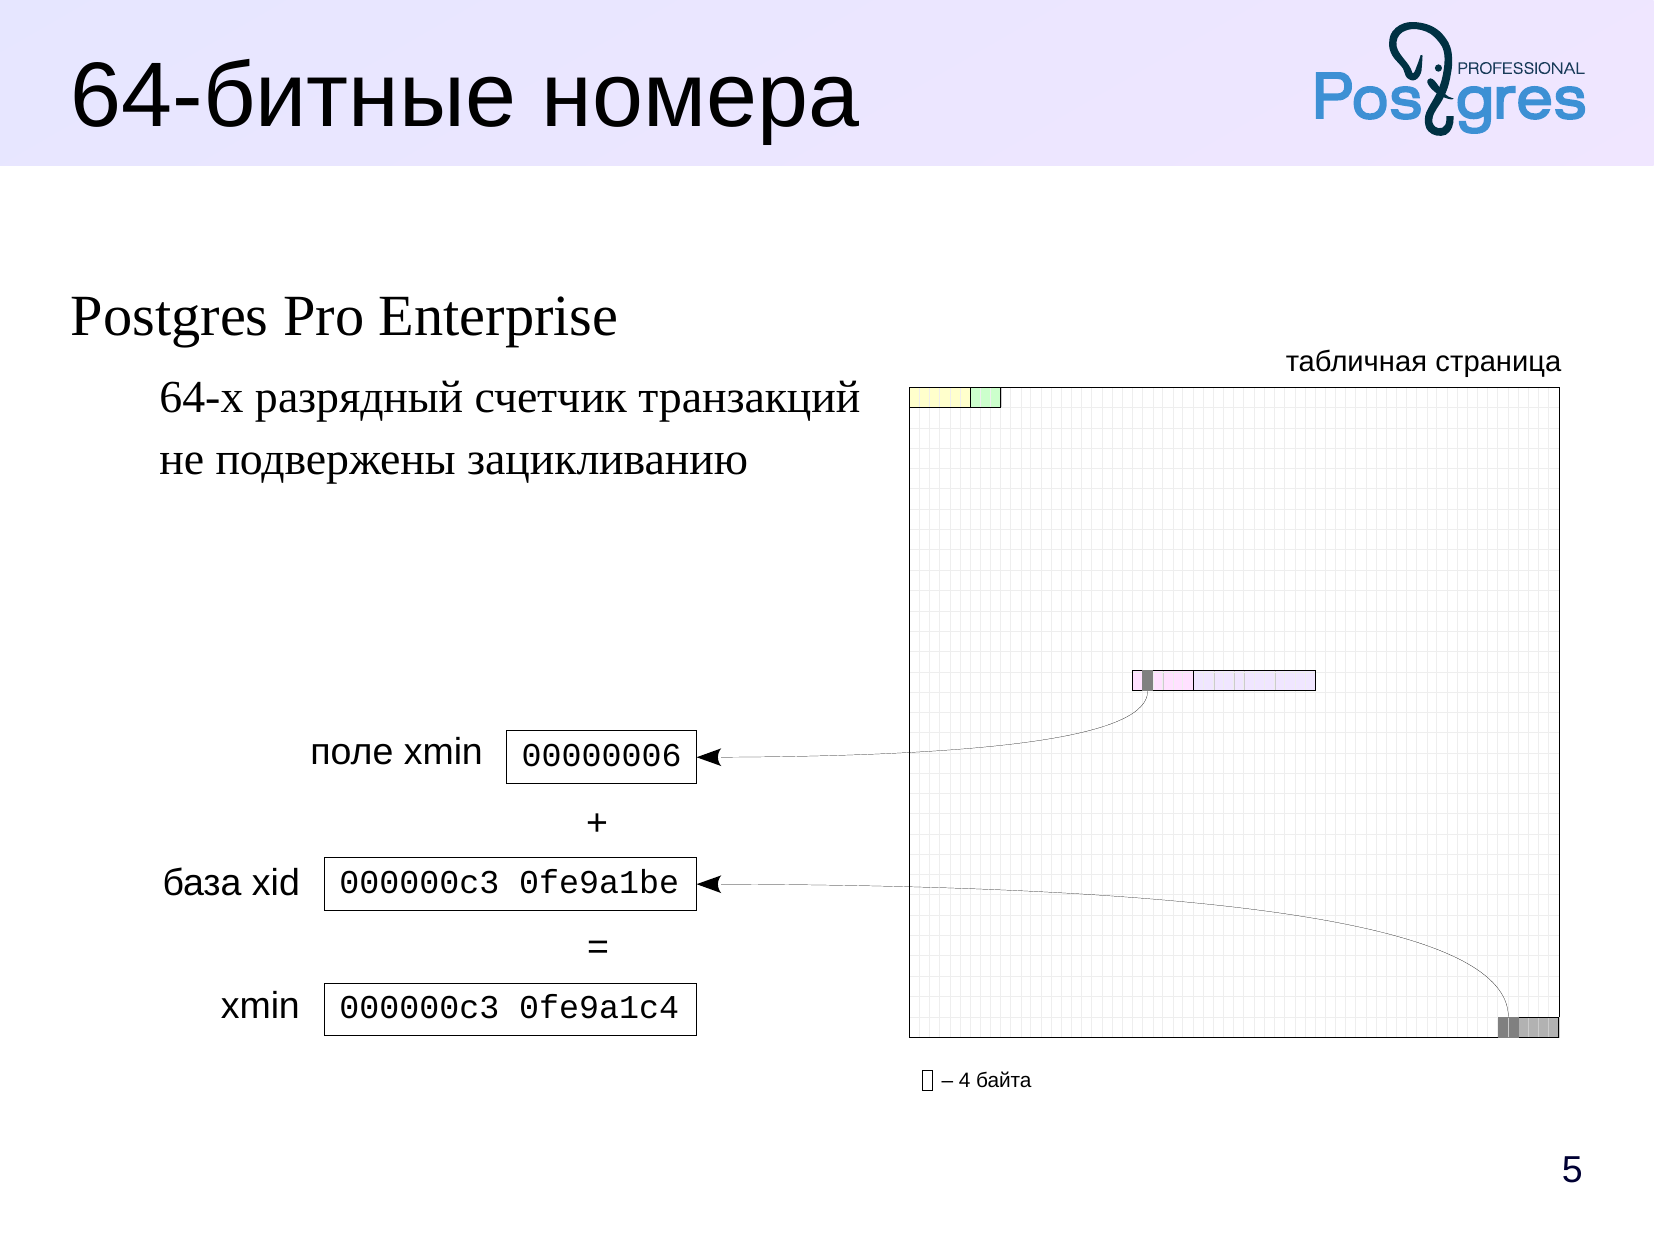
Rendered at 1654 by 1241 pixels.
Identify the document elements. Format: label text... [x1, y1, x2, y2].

text_box [1296, 673, 1305, 690]
list Postgres Pro Enterprise 64-х разрядный счетчик транзакций не подвержены зацикливанию [70, 283, 1583, 1134]
text_box [1174, 673, 1182, 690]
text_box [1214, 673, 1223, 690]
text_box база xid [137, 847, 315, 919]
text_box [1275, 673, 1284, 690]
text_box [1306, 673, 1315, 690]
text_box 000000c3 0fe9a1be [324, 857, 697, 911]
text_box [1255, 673, 1264, 690]
text_box табличная страница [1271, 337, 1577, 386]
text_box [1244, 673, 1254, 690]
text_box [1204, 673, 1213, 690]
text_box [1133, 670, 1153, 691]
title 64-битные номера [70, 43, 1241, 147]
text_box 00000006 [506, 730, 697, 784]
text_box [1265, 673, 1274, 690]
text_box 000000c3 0fe9a1c4 [324, 983, 697, 1036]
text_box [910, 388, 919, 407]
text_box [1183, 673, 1193, 690]
text_box [920, 388, 929, 407]
text_box [1154, 673, 1162, 690]
text_box = [557, 911, 639, 983]
text_box [1499, 1018, 1518, 1037]
text_box [961, 388, 970, 407]
text_box [1285, 673, 1295, 690]
text_box + [562, 787, 633, 857]
text_box [1224, 673, 1233, 690]
text_box [922, 1070, 926, 1091]
text_box [981, 388, 990, 407]
text_box [1194, 673, 1203, 690]
text_box поле xmin [254, 716, 498, 788]
text_box [951, 388, 960, 407]
text_box [940, 388, 950, 407]
text_box [1519, 1018, 1558, 1037]
text_box [1234, 673, 1243, 690]
text_box – 4 байта [926, 1061, 1047, 1100]
text_box [971, 388, 980, 407]
text_box [991, 388, 1000, 407]
text_box xmin [196, 970, 315, 1042]
text_box [1163, 673, 1173, 690]
text_box [930, 388, 939, 407]
